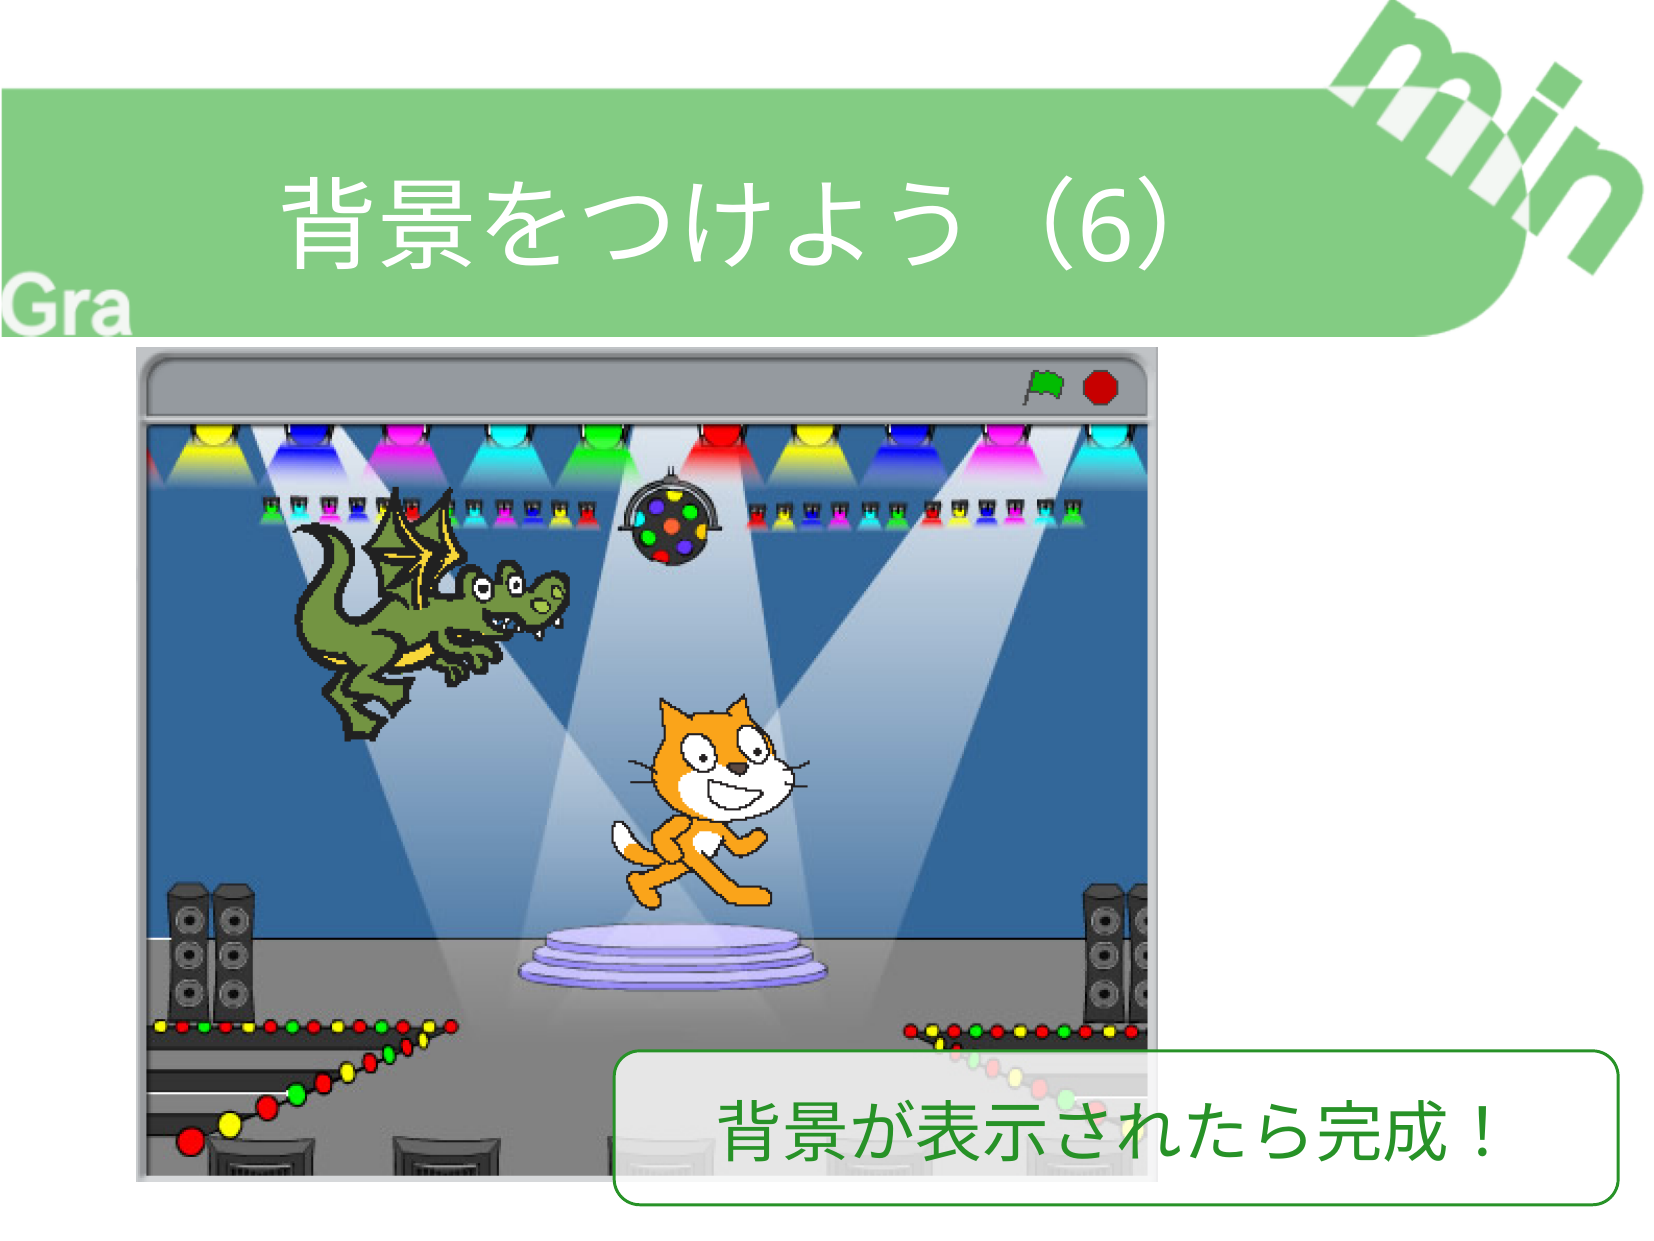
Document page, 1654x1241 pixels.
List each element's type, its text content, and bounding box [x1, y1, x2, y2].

picture [1, 0, 1654, 337]
picture [136, 347, 1158, 1182]
text_box 背景が表示されたら完成！ [614, 1050, 1619, 1205]
title 背景をつけよう（6） [11, 134, 1501, 303]
